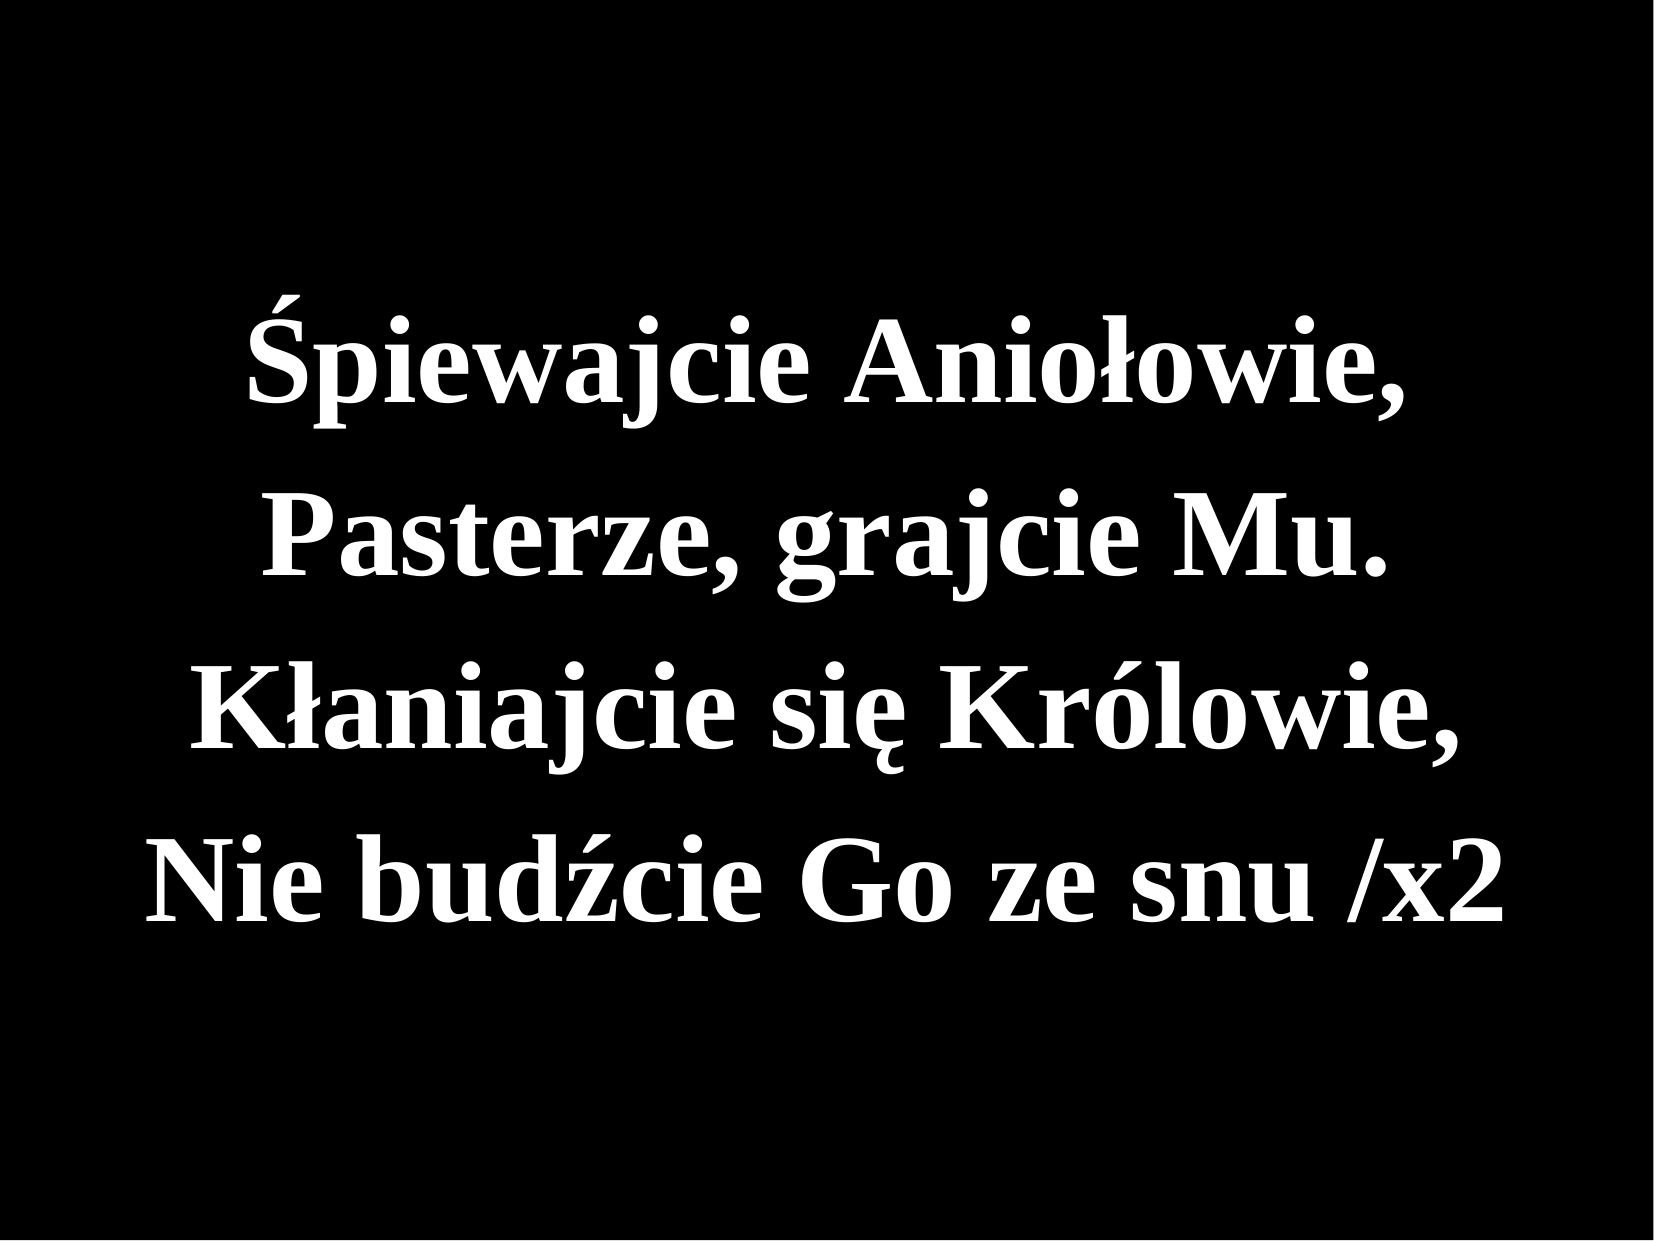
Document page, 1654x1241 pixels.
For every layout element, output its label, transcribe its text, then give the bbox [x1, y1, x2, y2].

title Śpiewajcie Aniołowie, ppp Pasterze, grajcie Mu. ppp Kłaniajcie się Królowie, ppp Nie budźcie Go ze snu /x2 [0, 0, 1654, 1241]
